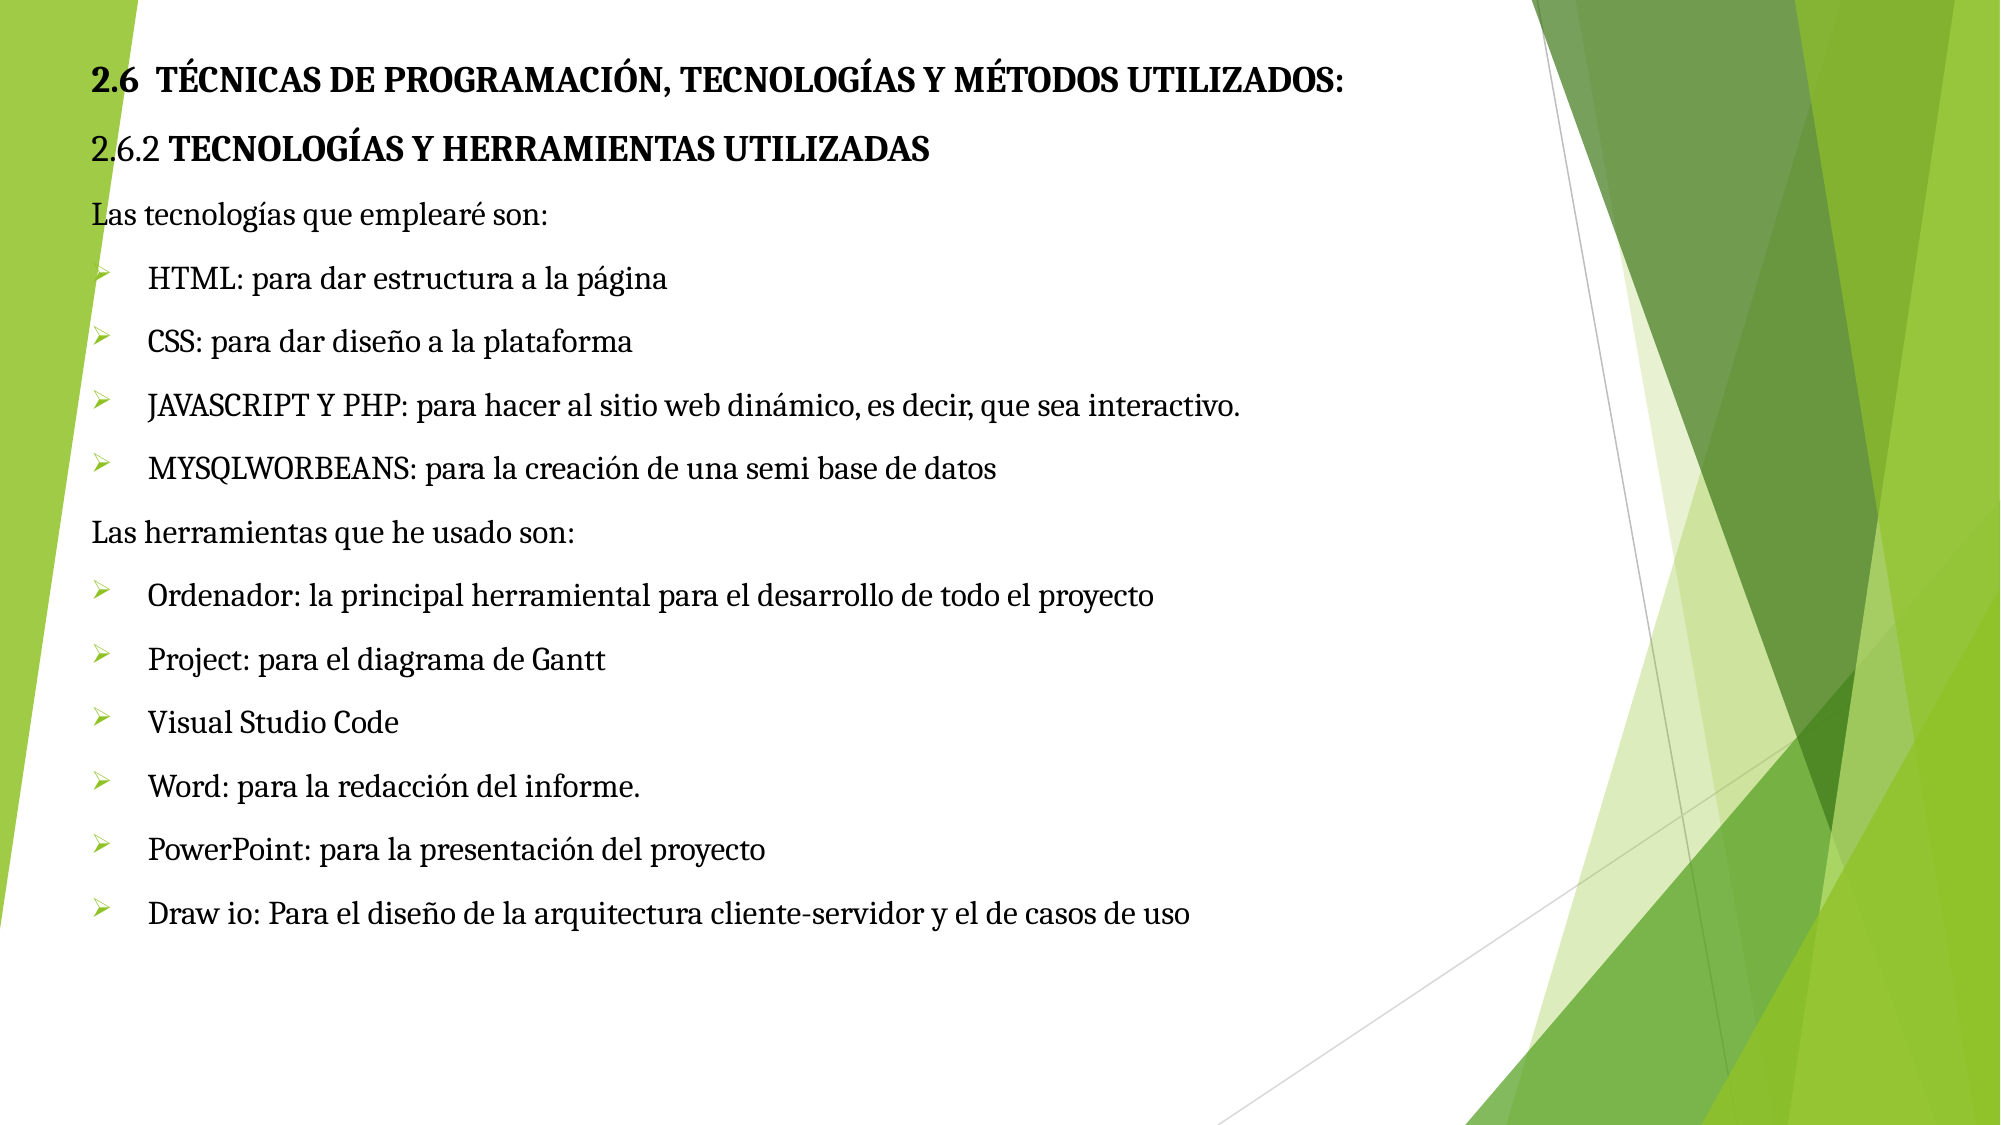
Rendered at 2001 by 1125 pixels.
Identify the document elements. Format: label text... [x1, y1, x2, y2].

subtitle 2.6 TÉCNICAS DE PROGRAMACIÓN, TECNOLOGÍAS Y MÉTODOS UTILIZADOS: 2.6.2 TECNOLOGÍAS Y HERRAMIENTAS UTILIZADAS Las tecnologías que emplearé son: HTML: para dar estructura a la página CSS: para dar diseño a la plataforma JAVASCRIPT Y PHP: para hacer al sitio web dinámico, es decir, que sea interactivo. MYSQLWORBEANS: para la creación de una semi base de datos Las herramientas que he usado son: Ordenador: la principal herramiental para el desarrollo de todo el proyecto Project: para el diagrama de Gantt Visual Studio Code Word: para la redacción del informe. PowerPoint: para la presentación del proyecto Draw io: Para el diseño de la arquitectura cliente-servidor y el de casos de uso [76, 47, 1722, 1090]
